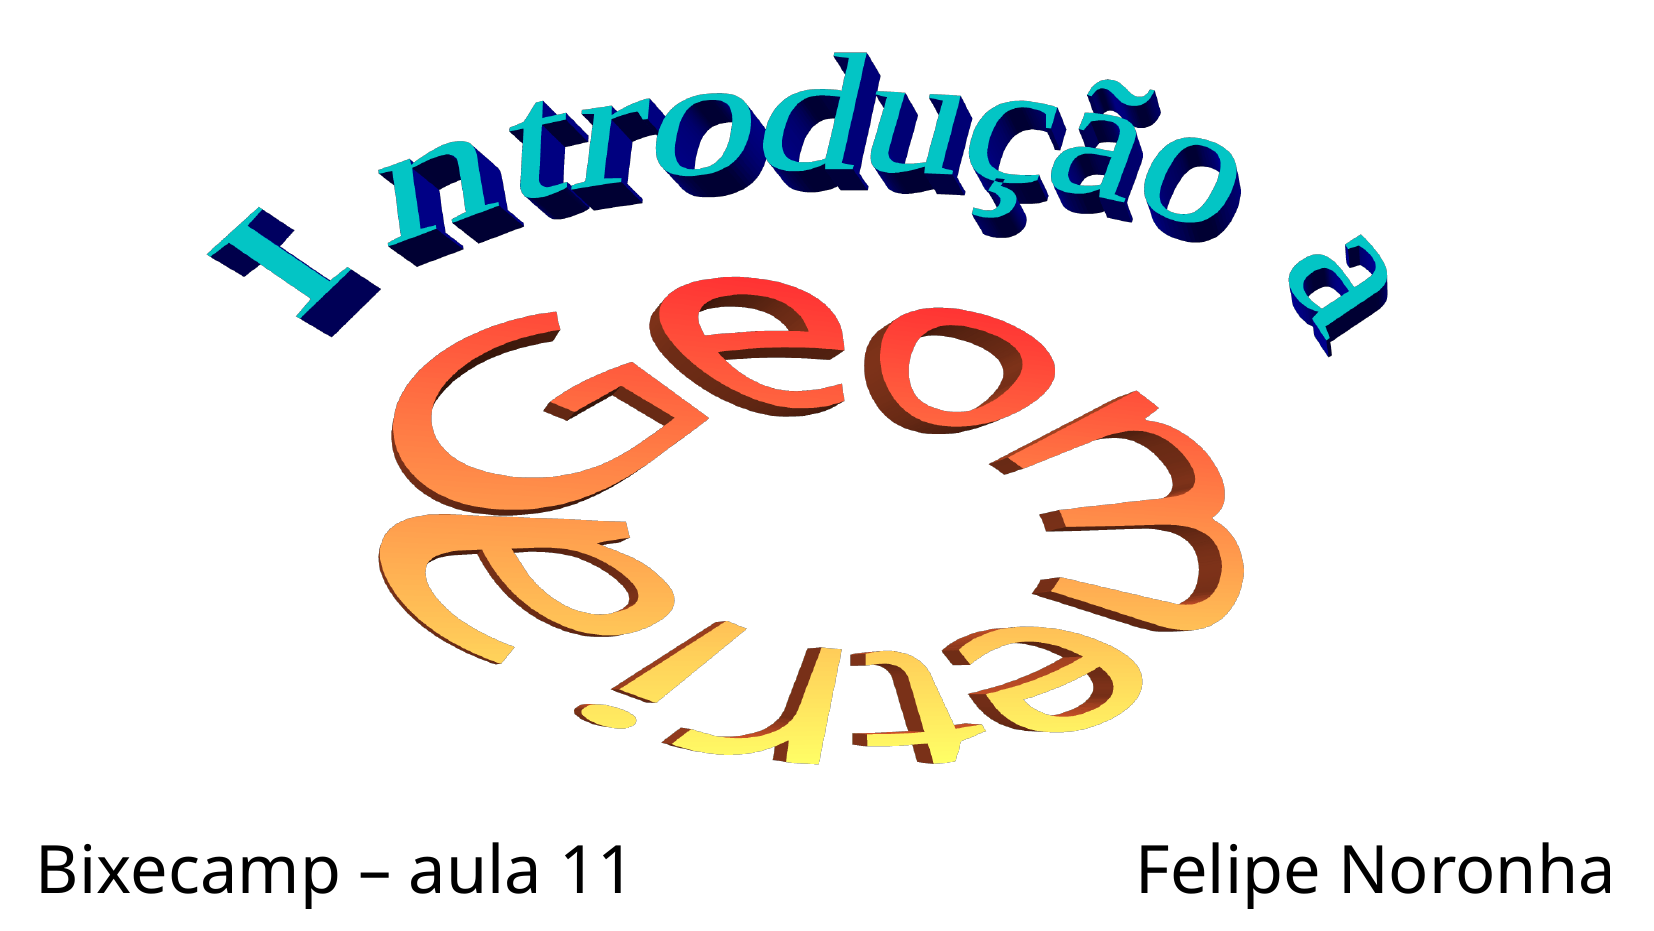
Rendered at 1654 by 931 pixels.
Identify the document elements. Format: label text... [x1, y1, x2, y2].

subtitle Bixecamp – aula 11 Felipe Noronha [0, 814, 1654, 922]
